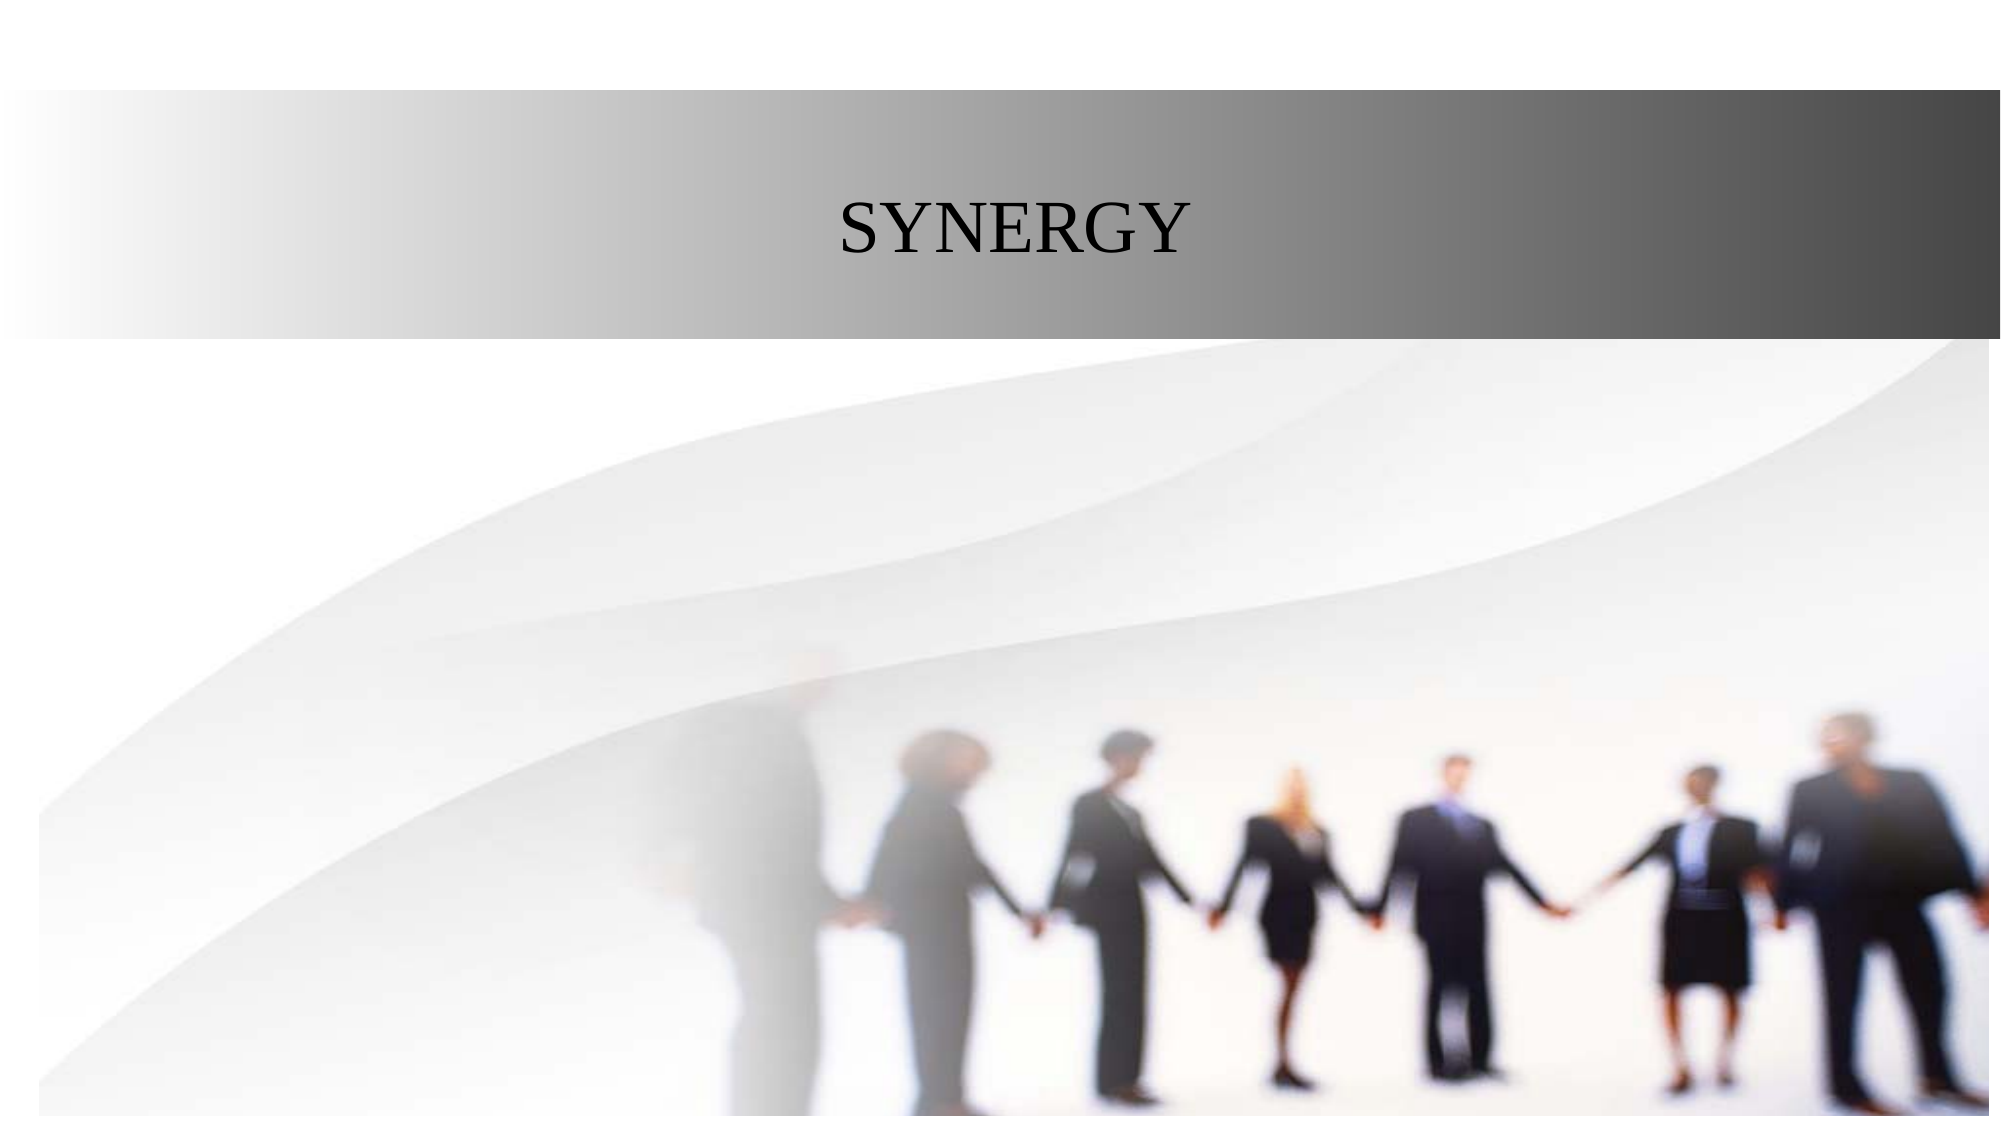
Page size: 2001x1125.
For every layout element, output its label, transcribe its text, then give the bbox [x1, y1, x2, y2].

title SYNERGY [165, 101, 1866, 343]
